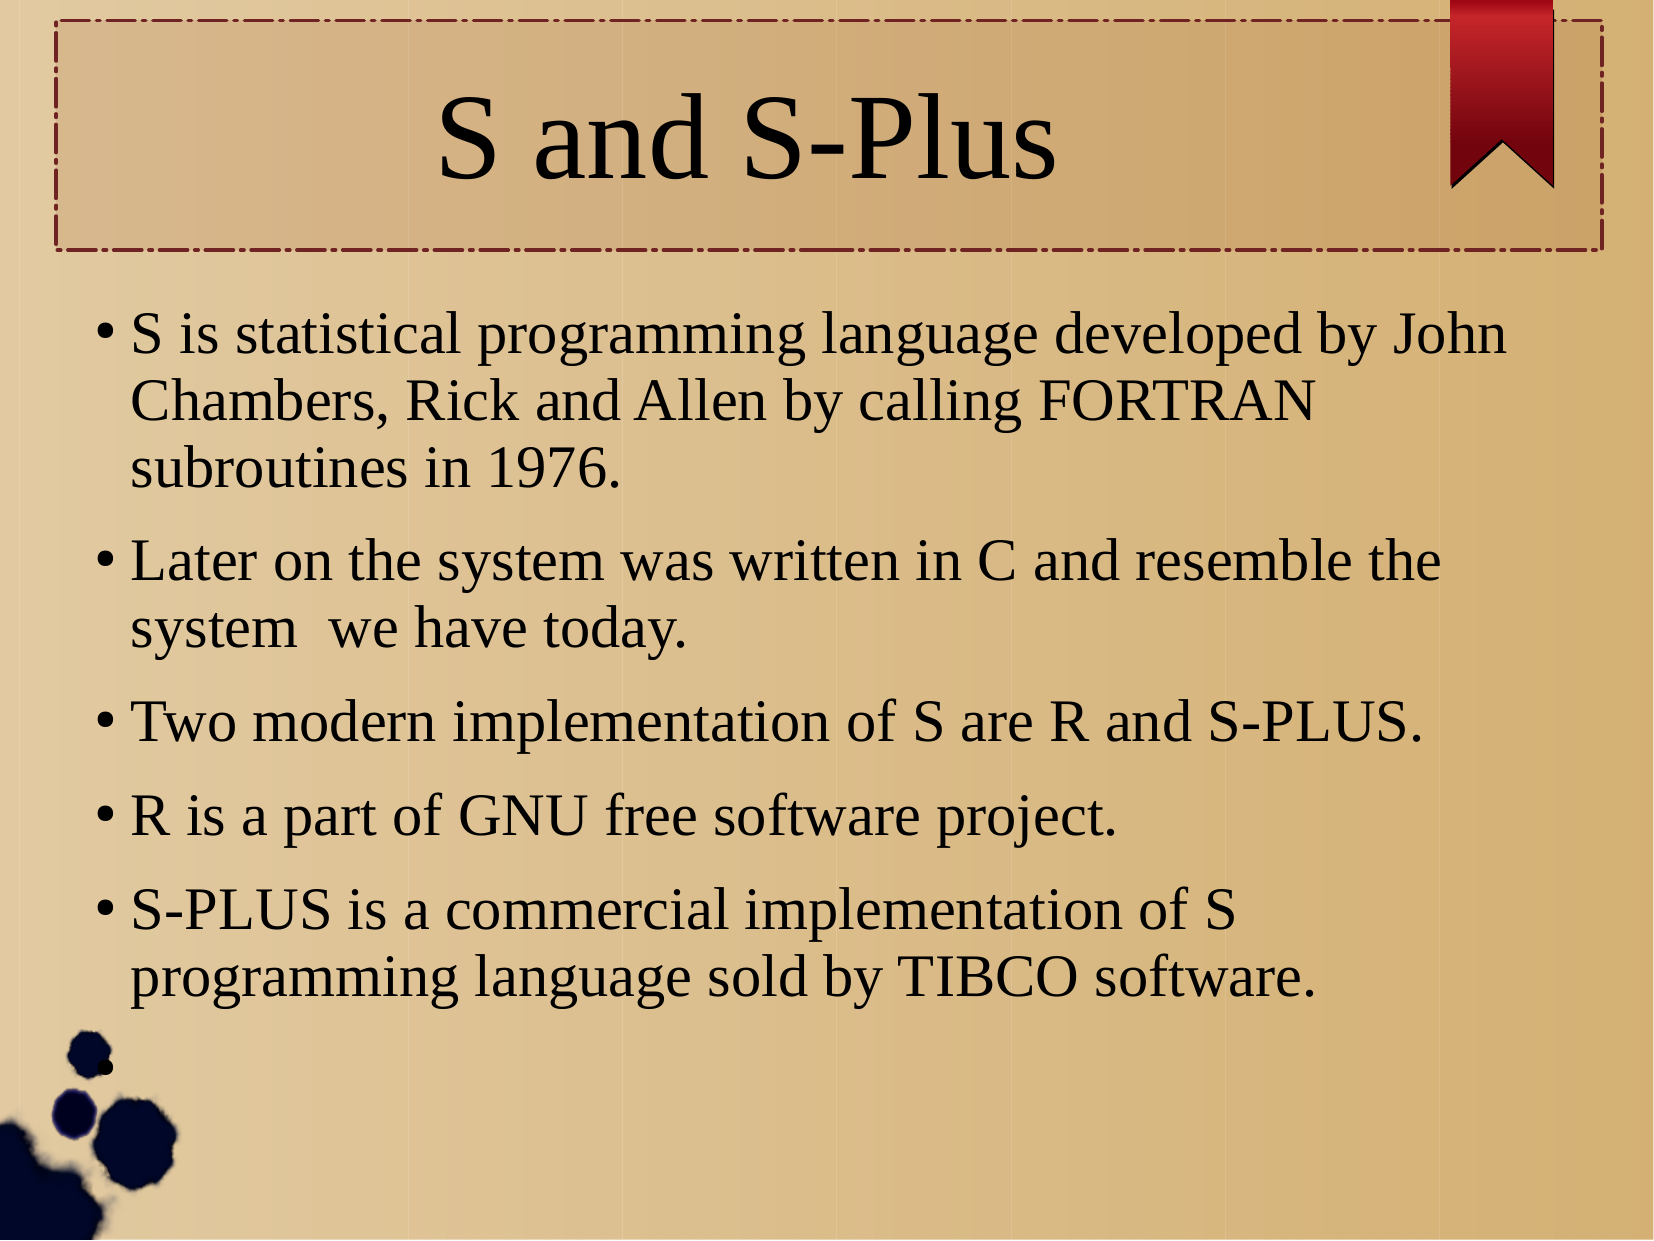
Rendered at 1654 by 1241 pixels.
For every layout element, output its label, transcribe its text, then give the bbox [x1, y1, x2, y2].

title S and S-Plus [82, 47, 1412, 229]
list S is statistical programming language developed by John Chambers, Rick and Allen by calling FORTRAN subroutines in 1976. Later on the system was written in C and resemble the system we have today. Two modern implementation of S are R and S-PLUS. R is a part of GNU free software project. S-PLUS is a commercial implementation of S programming language sold by TIBCO software. [82, 299, 1571, 1019]
